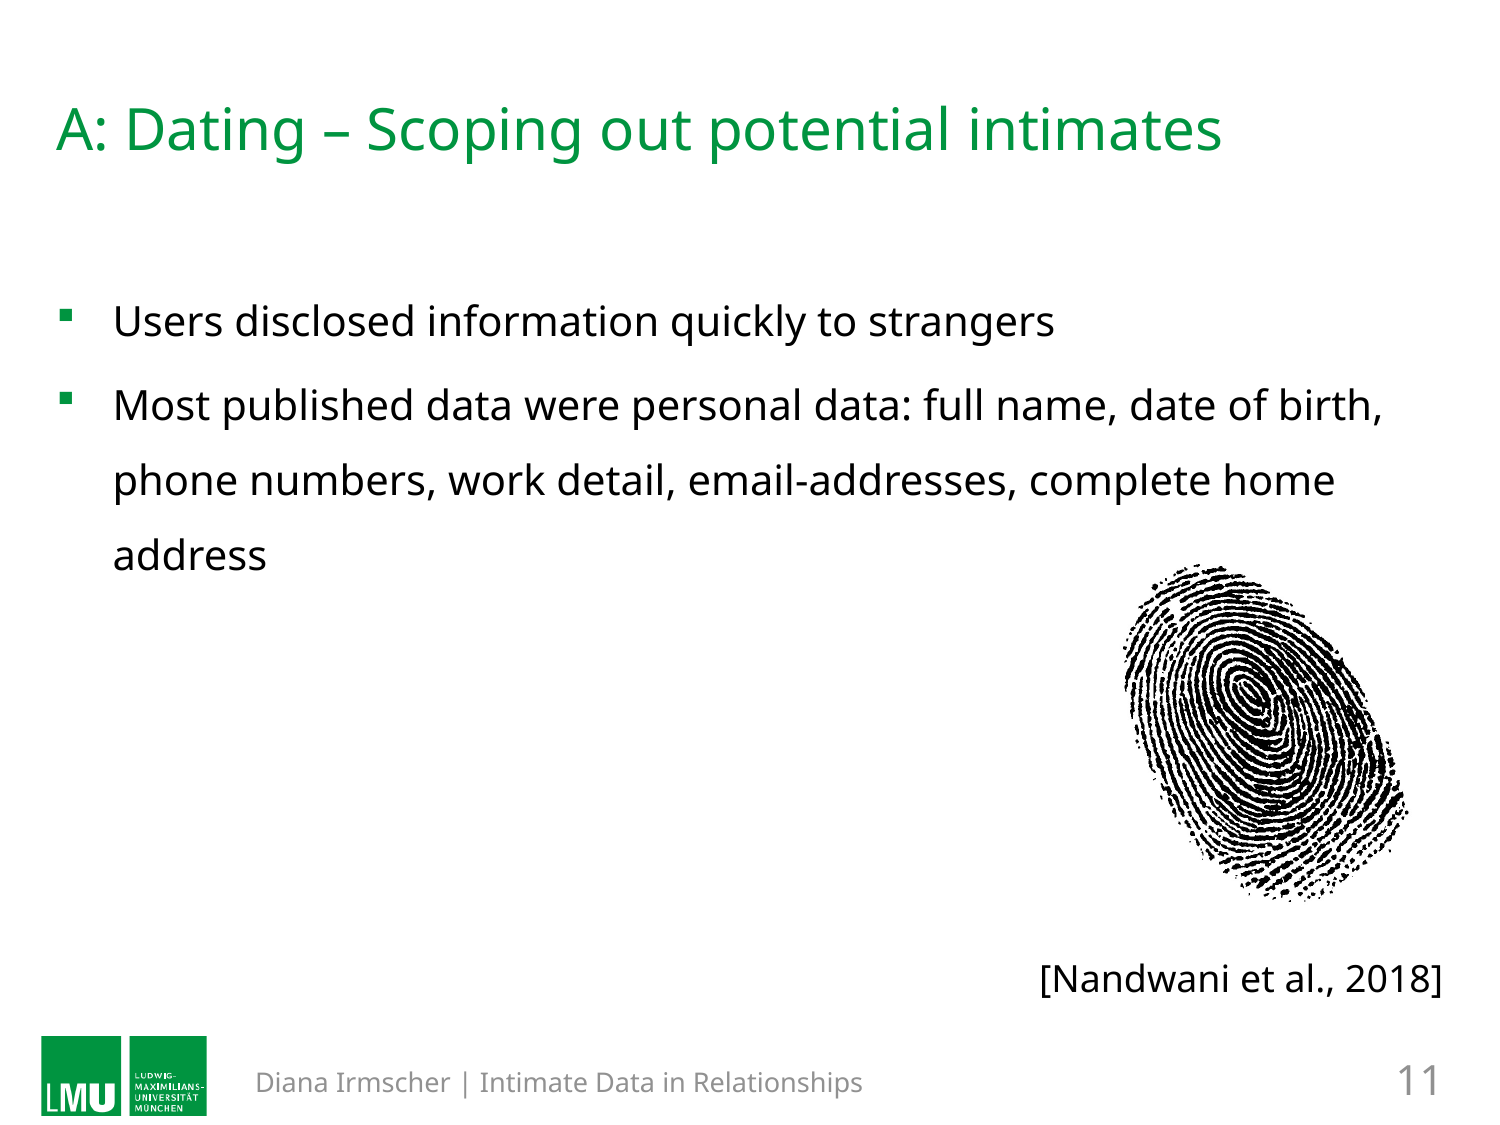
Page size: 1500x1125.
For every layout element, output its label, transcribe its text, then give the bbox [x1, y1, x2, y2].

slide_number 20 [1014, 1046, 1459, 1117]
footer Diana Irmscher | Intimate Data in Relationships [240, 1046, 963, 1117]
list [Nandwani et al., 2018] [41, 947, 1459, 1007]
list Users disclosed information quickly to strangers Most published data were personal data: full name, date of birth, phone numbers, work detail, email-addresses, complete home address [41, 262, 1459, 947]
title A: Dating – Scoping out potential intimates [41, 37, 1459, 217]
picture [1115, 556, 1418, 910]
